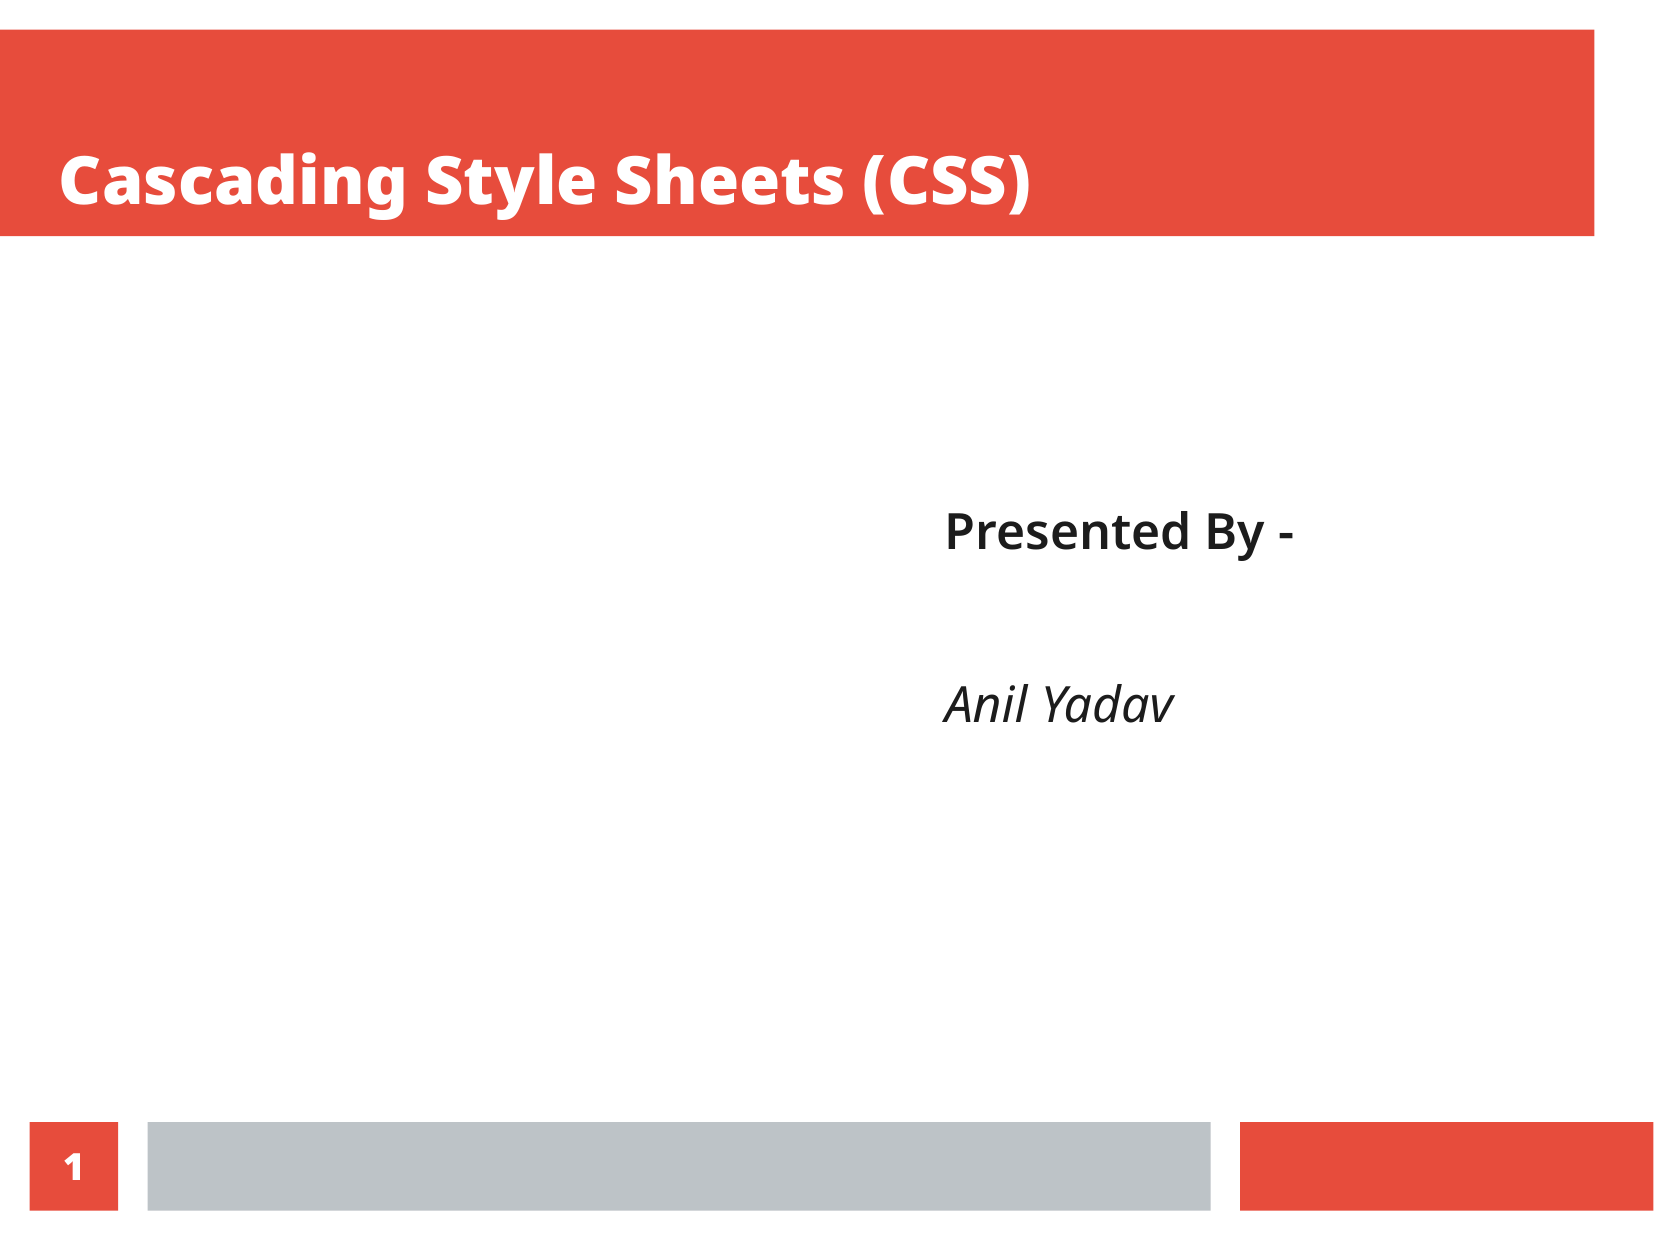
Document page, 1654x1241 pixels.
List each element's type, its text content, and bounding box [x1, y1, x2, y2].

title Cascading Style Sheets (CSS) [59, 59, 1418, 225]
list Presented By - Anil Yadav [944, 496, 1583, 762]
